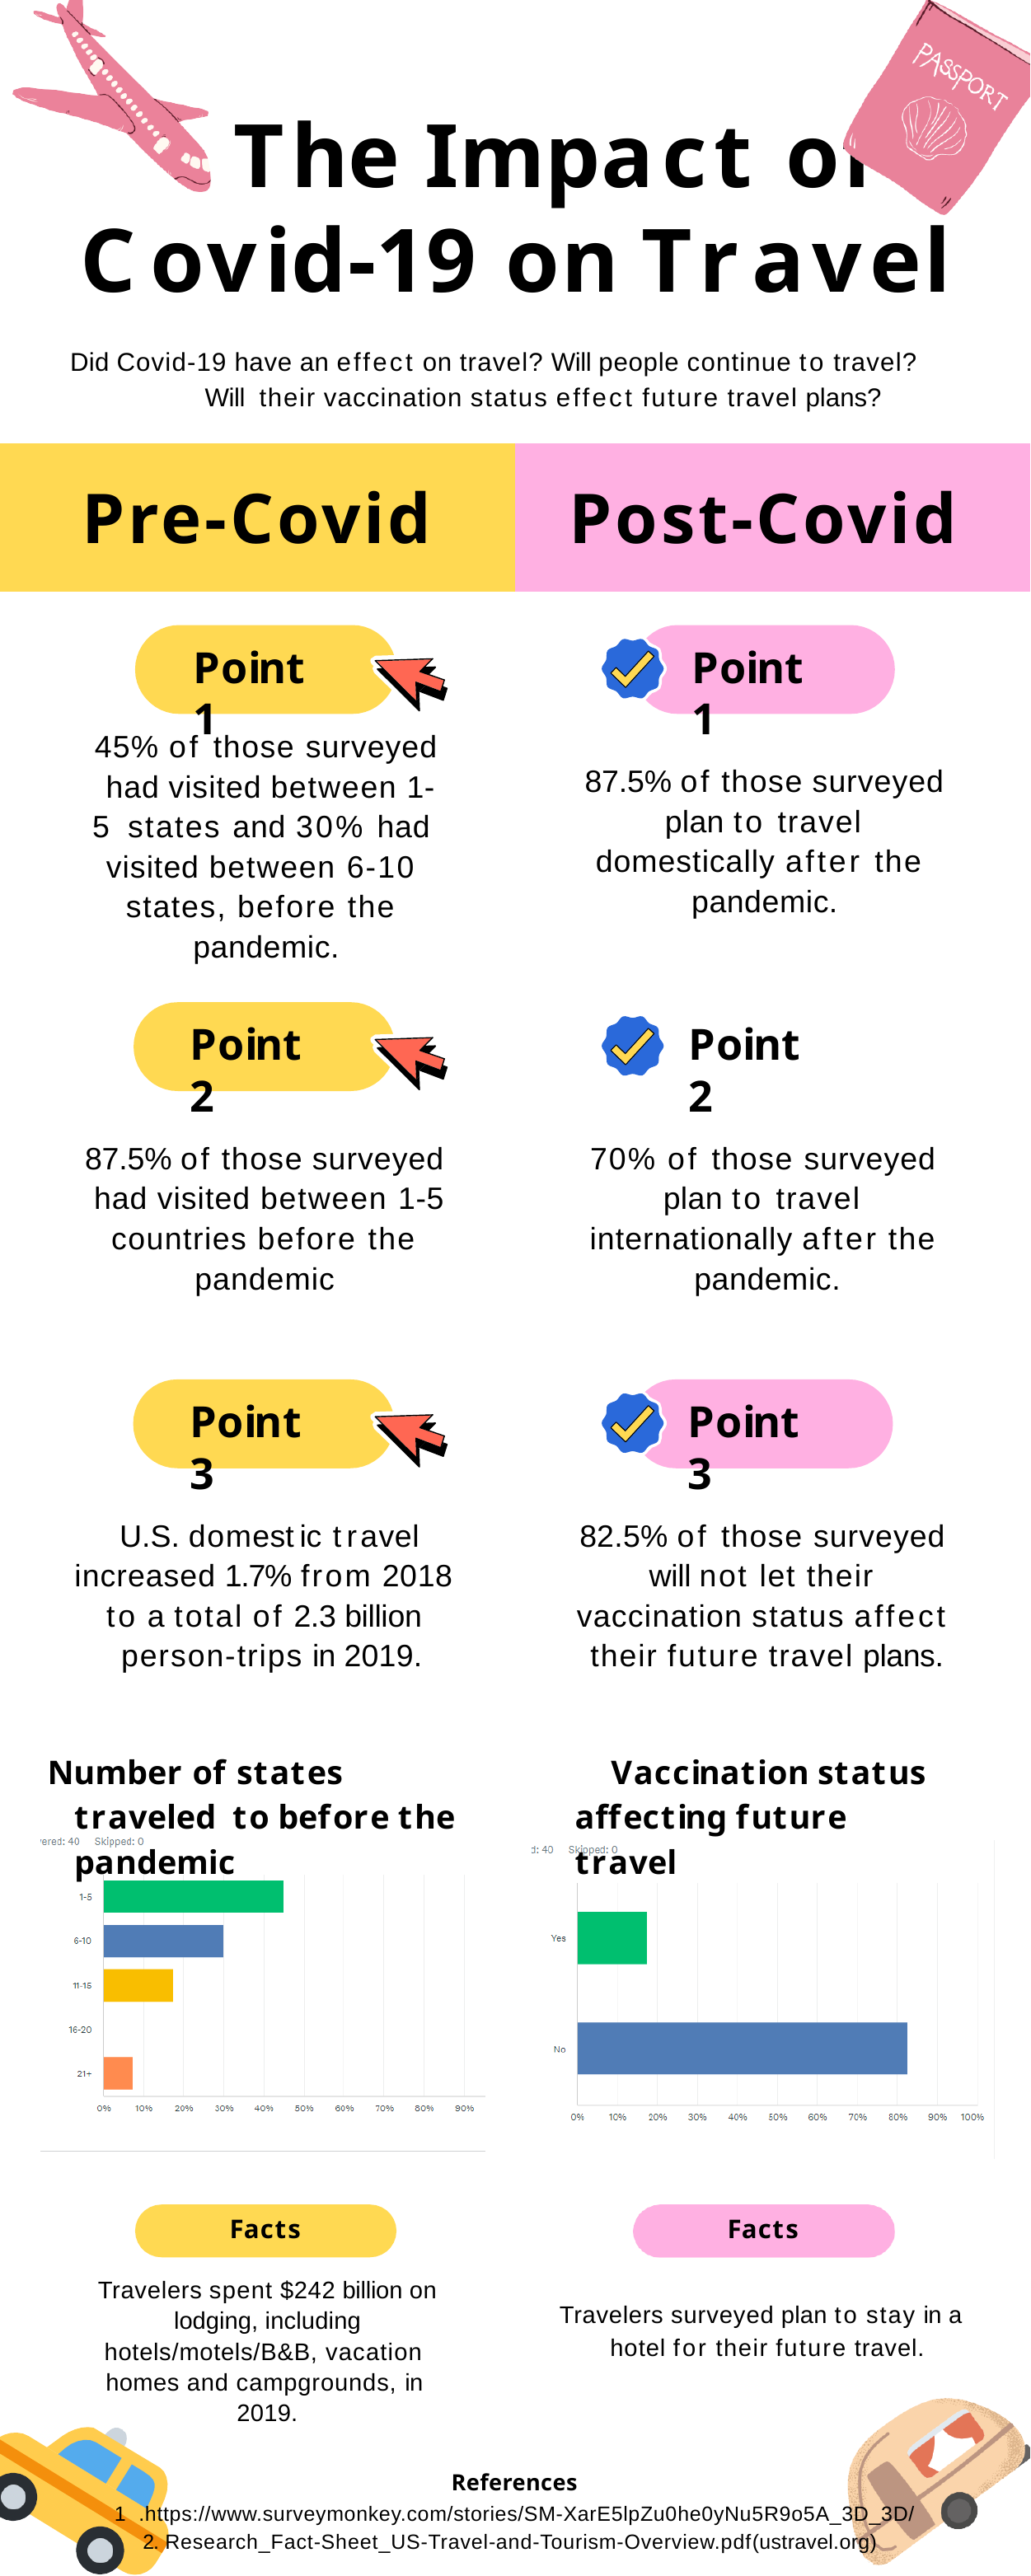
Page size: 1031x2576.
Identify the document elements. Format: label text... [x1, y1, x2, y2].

text_box [529, 1379, 995, 1724]
picture [98, 2429, 127, 2447]
text_box Point 2 [687, 1015, 839, 1071]
text_box Point 2 [188, 1015, 341, 1071]
text_box 87.5% of those surveyed had visited between 1-5 countries before the pandemic [82, 1134, 447, 1298]
picture [40, 1832, 485, 2158]
picture [532, 1840, 995, 2159]
text_box 45% of those surveyed had visited between 1-5 states and 30% had visited between 6-10 states, before the pandemic. [90, 722, 442, 966]
text_box Travelers surveyed plan to stay in a hotel for their future travel. [558, 2293, 965, 2363]
text_box Travelers spent $242 billion on lodging, including hotels/motels/B&B, vacation homes and campgrounds, in 2019. [96, 2270, 439, 2429]
text_box [31, 1379, 497, 1724]
text_box [31, 1002, 497, 1347]
text_box Point 1 [191, 638, 340, 694]
text_box Facts [725, 2211, 802, 2246]
text_box [33, 1756, 499, 2171]
picture [87, 2538, 113, 2563]
title The Impact of Covid-19 on Travel [77, 96, 953, 310]
text_box [598, 1013, 668, 1080]
text_box 70% of those surveyed plan to travel internationally after the pandemic. [586, 1134, 940, 1298]
text_box Point 3 [686, 1393, 839, 1449]
text_box U.S. domestic travel increased 1.7% from 2018 to a total of 2.3 billion person-trips in 2019. [73, 1510, 456, 1674]
text_box [33, 625, 499, 970]
text_box References 1 .https://www.surveymonkey.com/stories/SM-XarE5lpZu0he0yNu5R9o5A_3D_3D/ 2. Research_Fact-Sheet_US-Travel-and-Tourism-Overview.pdf (ustravel.org) [112, 2461, 918, 2555]
text_box 87.5% of those surveyed plan to travel domestically after the pandemic. [582, 756, 947, 920]
text_box Facts [227, 2211, 304, 2246]
text_box Number of states traveled to before the pandemic [45, 1744, 481, 1838]
text_box Point 1 [690, 638, 839, 694]
picture [1, 2485, 26, 2509]
text_box 82.5% of those surveyed will not let their vaccination status affect their future travel plans. [574, 1510, 951, 1674]
text_box [0, 2204, 499, 2575]
picture [12, 0, 211, 193]
text_box Did Covid-19 have an effect on travel? Will people continue to travel? Will their vaccination status effect future travel plans? Pre-Covid Post-Covid [68, 338, 977, 557]
text_box Vaccination status affecting future travel [573, 1744, 949, 1838]
text_box Point 3 [187, 1393, 340, 1449]
text_box [532, 1756, 996, 2171]
picture [532, 2204, 1030, 2565]
text_box [0, 443, 1030, 592]
text_box [532, 625, 997, 970]
picture [843, 0, 1030, 215]
